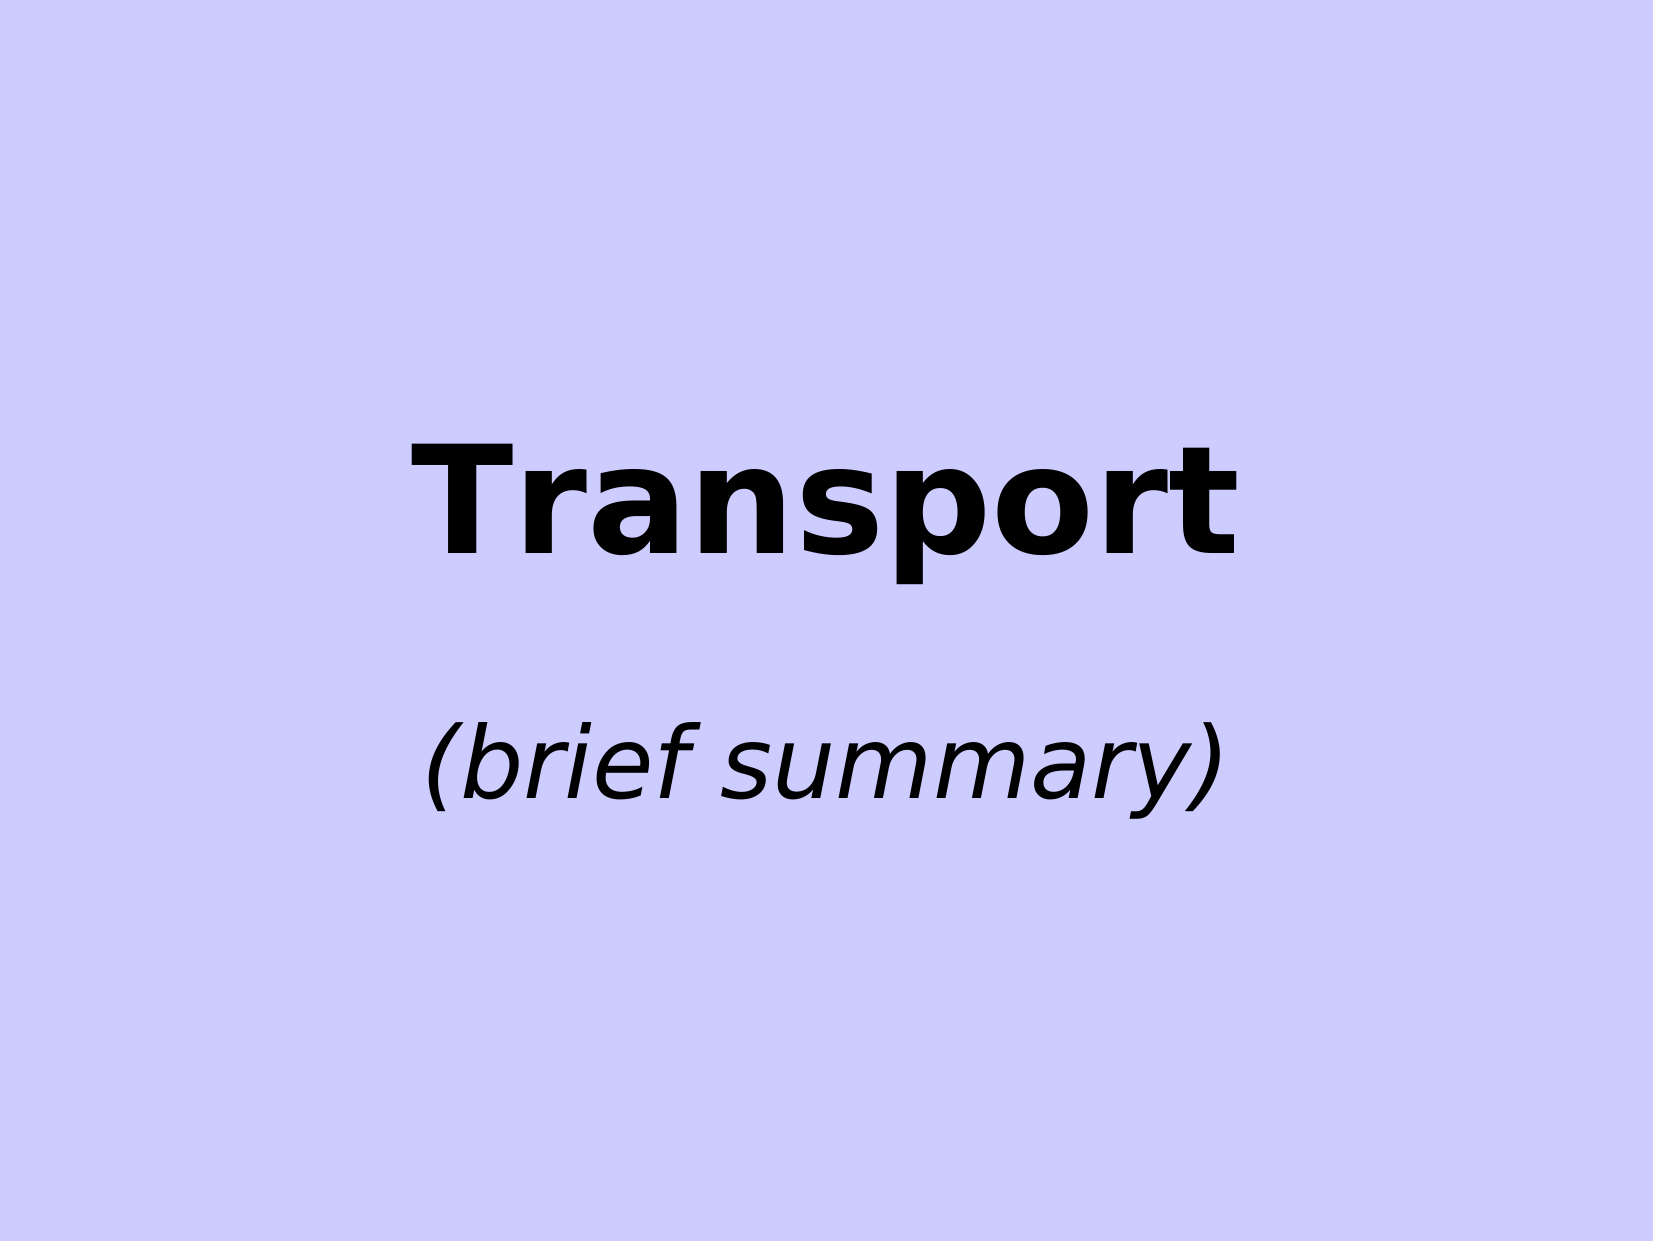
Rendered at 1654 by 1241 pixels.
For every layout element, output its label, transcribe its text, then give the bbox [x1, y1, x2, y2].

subtitle Transport (brief summary) [82, 135, 1571, 1102]
